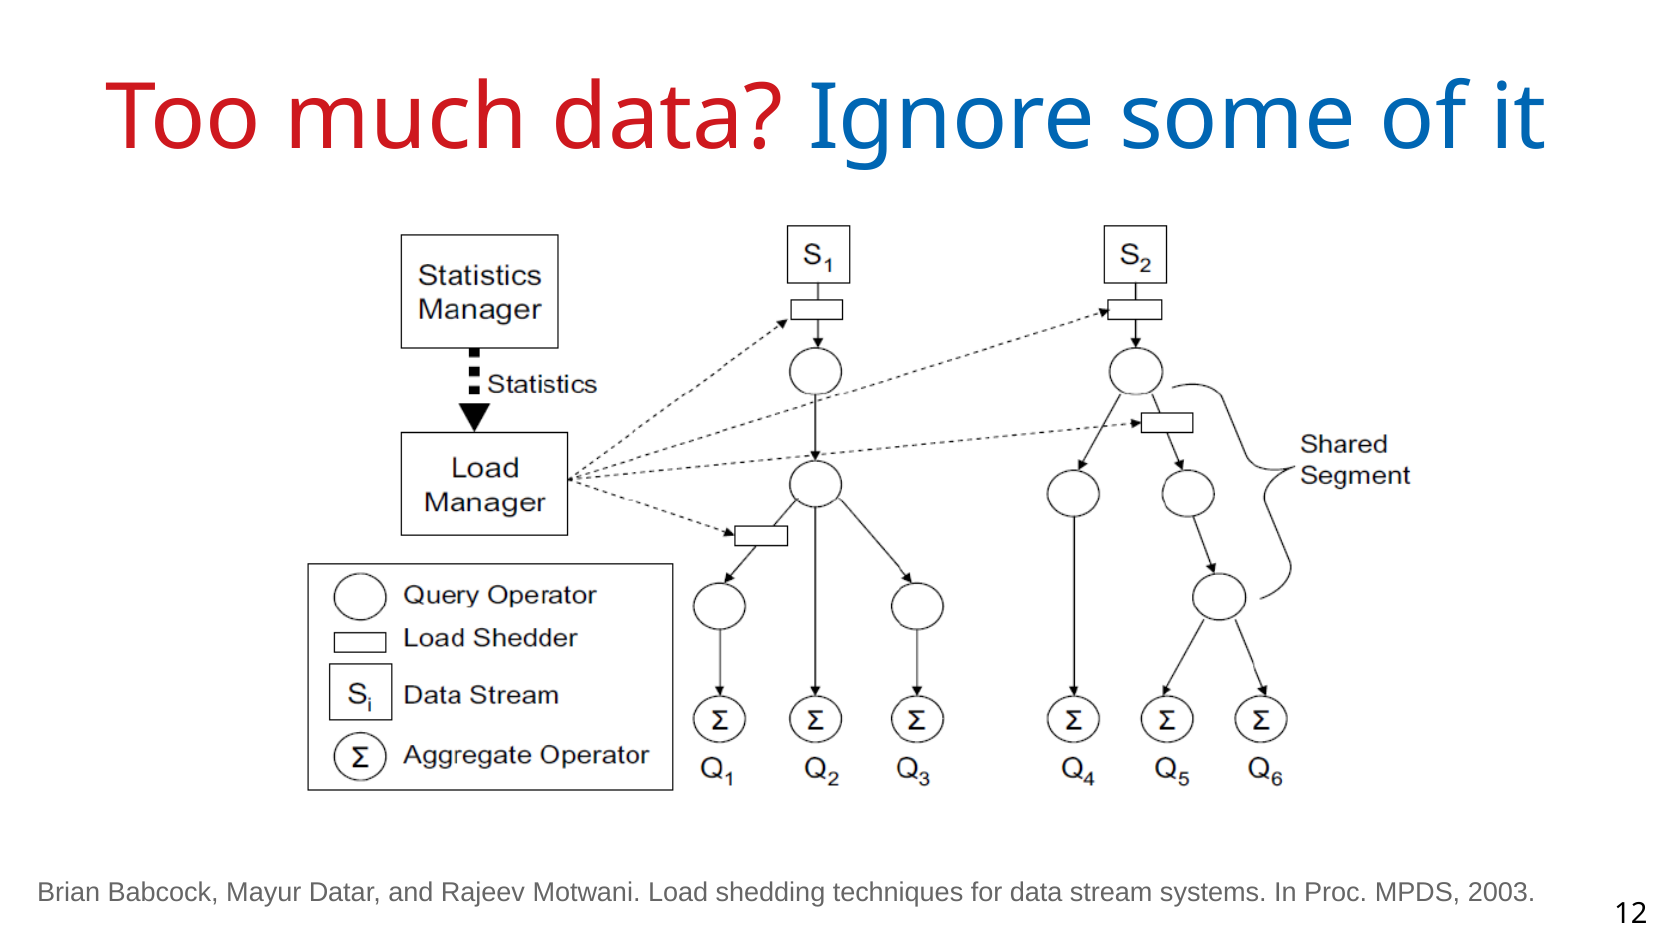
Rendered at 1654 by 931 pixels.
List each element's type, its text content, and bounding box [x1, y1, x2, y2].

title Too much data? Ignore some of it [82, 1, 1571, 226]
picture [255, 185, 1441, 823]
text_box Brian Babcock, Mayur Datar, and Rajeev Motwani. Load shedding techniques for data stream systems. In Proc. MPDS, 2003. [22, 870, 1632, 916]
